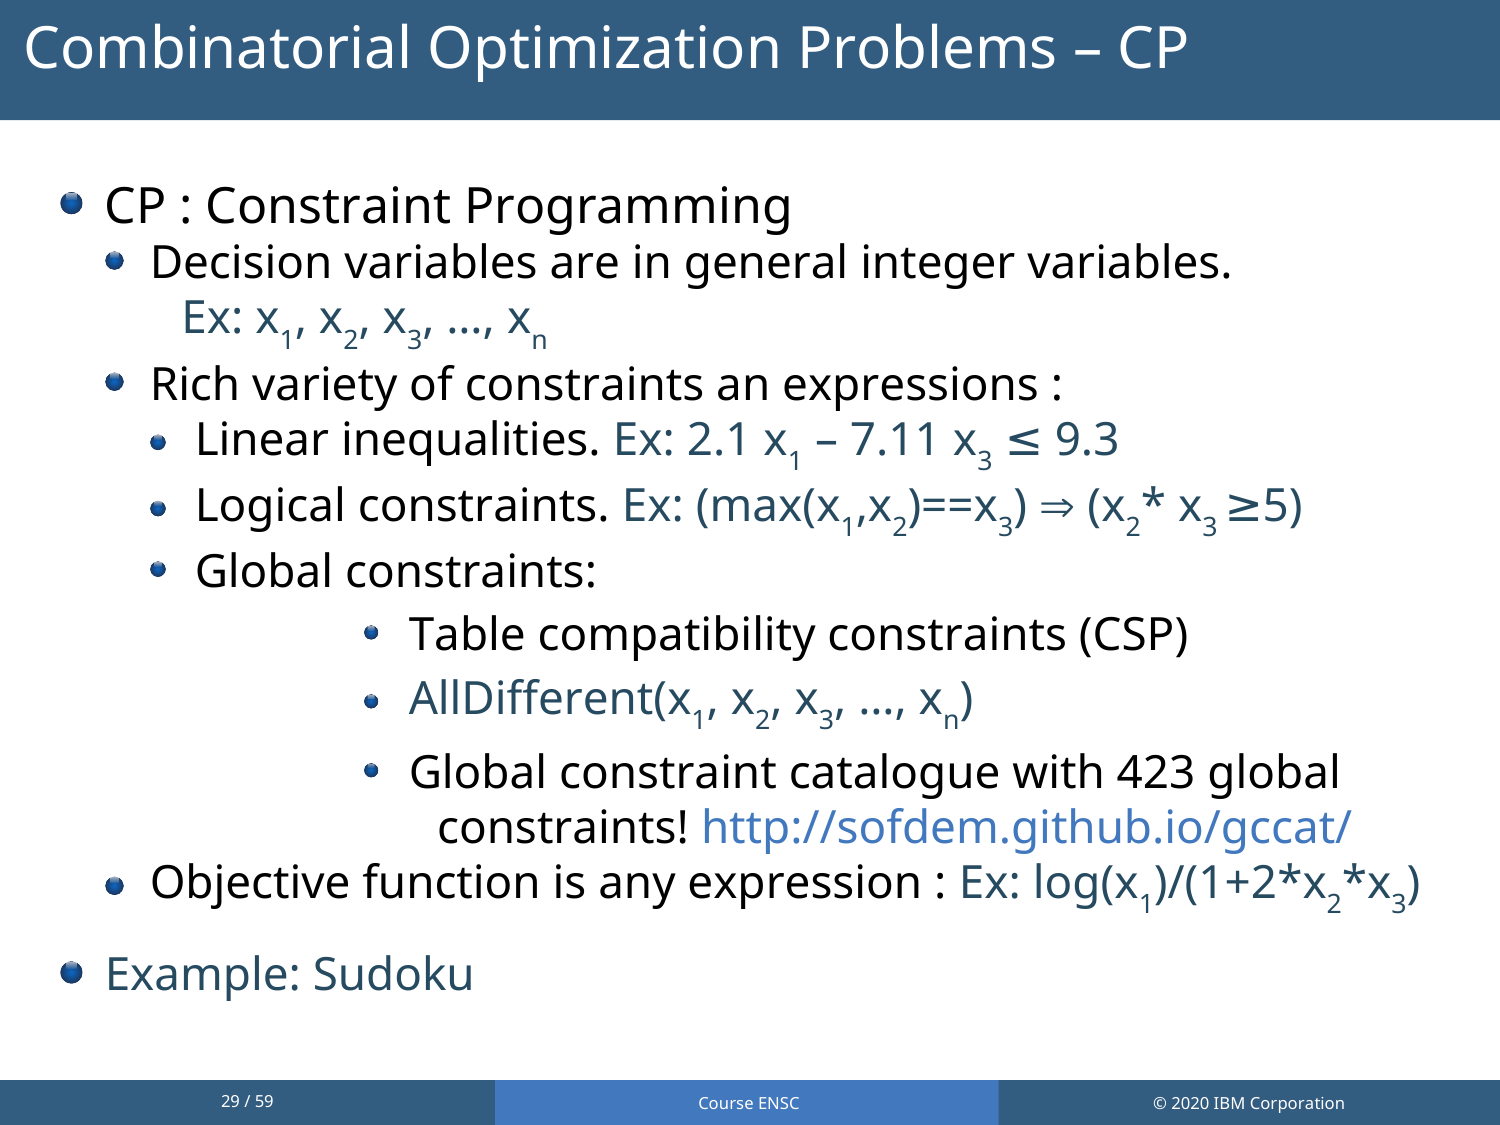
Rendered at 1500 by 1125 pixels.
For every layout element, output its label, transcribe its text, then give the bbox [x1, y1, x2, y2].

list CP : Constraint Programming Decision variables are in general integer variables. Ex: x1, x2, x3, …, xn Rich variety of constraints an expressions : Linear inequalities. Ex: 2.1 x1 – 7.11 x3 ≤ 9.3 Logical constraints. Ex: (max(x1,x2)==x3) ⇒ (x2* x3 ≥5) Global constraints: Table compatibility constraints (CSP) AllDifferent(x1, x2, x3, …, xn) Global constraint catalogue with 423 global constraints! http://sofdem.github.io/gccat/ Objective function is any expression : Ex: log(x1)/(1+2*x2*x3) Example: Sudoku [45, 165, 1441, 1036]
title Combinatorial Optimization Problems – CP [0, 0, 1500, 121]
